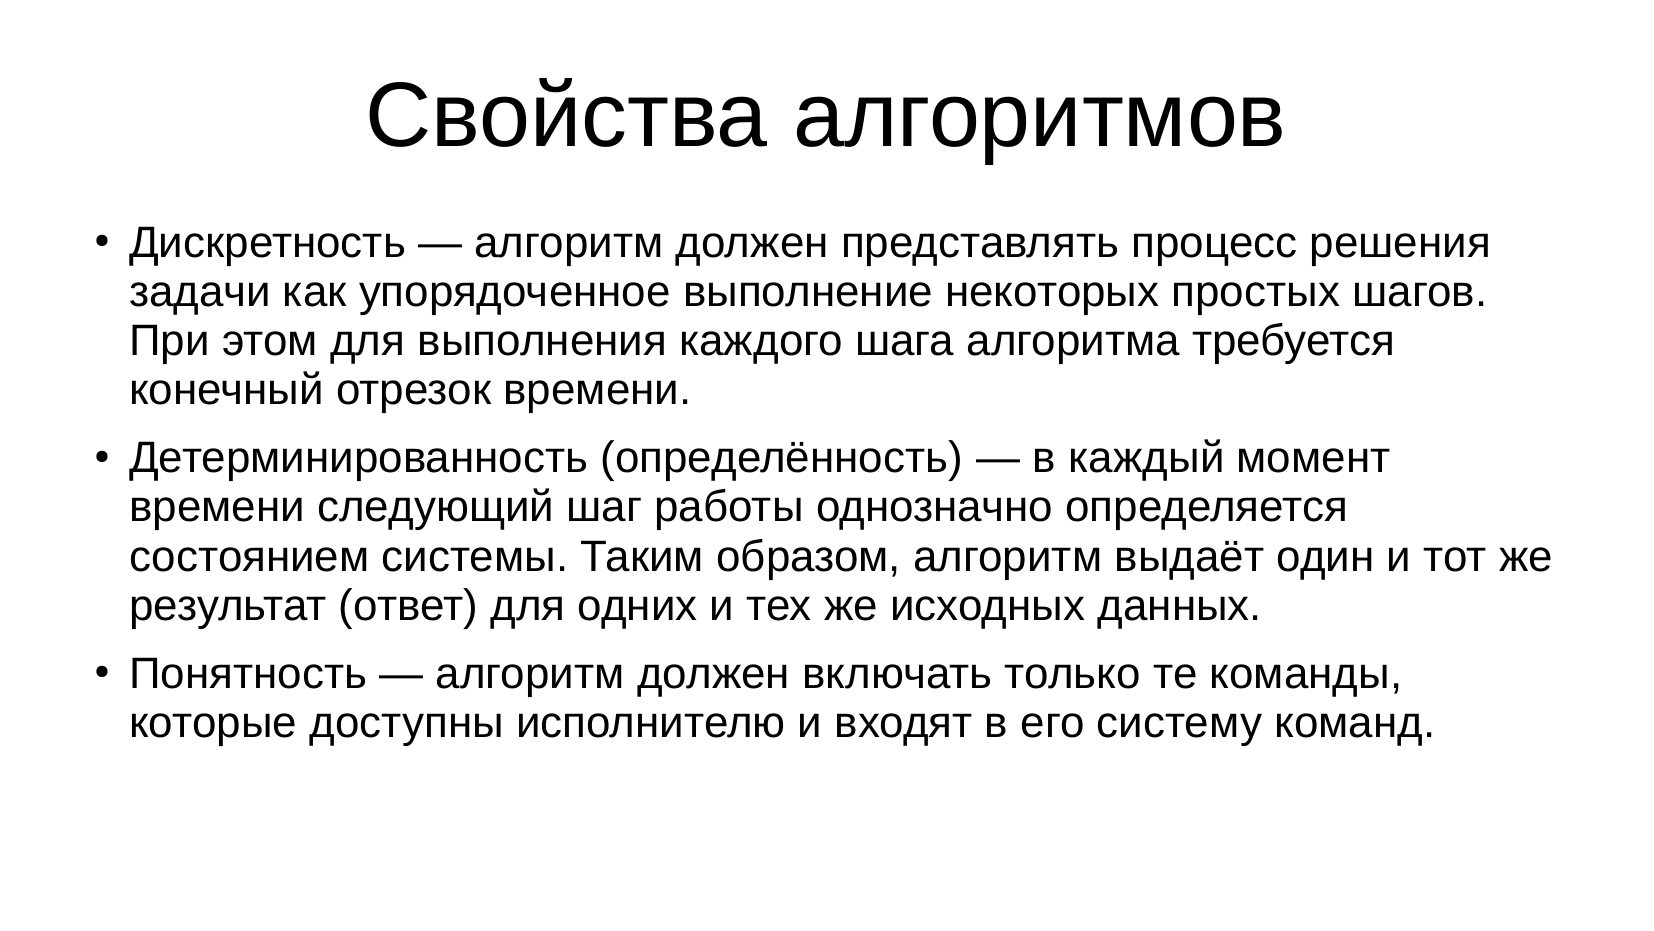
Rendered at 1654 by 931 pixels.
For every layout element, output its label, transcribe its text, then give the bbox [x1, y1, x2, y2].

title Свойства алгоритмов [82, 37, 1571, 193]
list Дискретность — алгоритм должен представлять процесс решения задачи как упорядоченное выполнение некоторых простых шагов. При этом для выполнения каждого шага алгоритма требуется конечный отрезок времени. Детерминированность (определённость) — в каждый момент времени следующий шаг работы однозначно определяется состоянием системы. Таким образом, алгоритм выдаёт один и тот же результат (ответ) для одних и тех же исходных данных. Понятность — алгоритм должен включать только те команды, которые доступны исполнителю и входят в его систему команд. [82, 217, 1571, 758]
